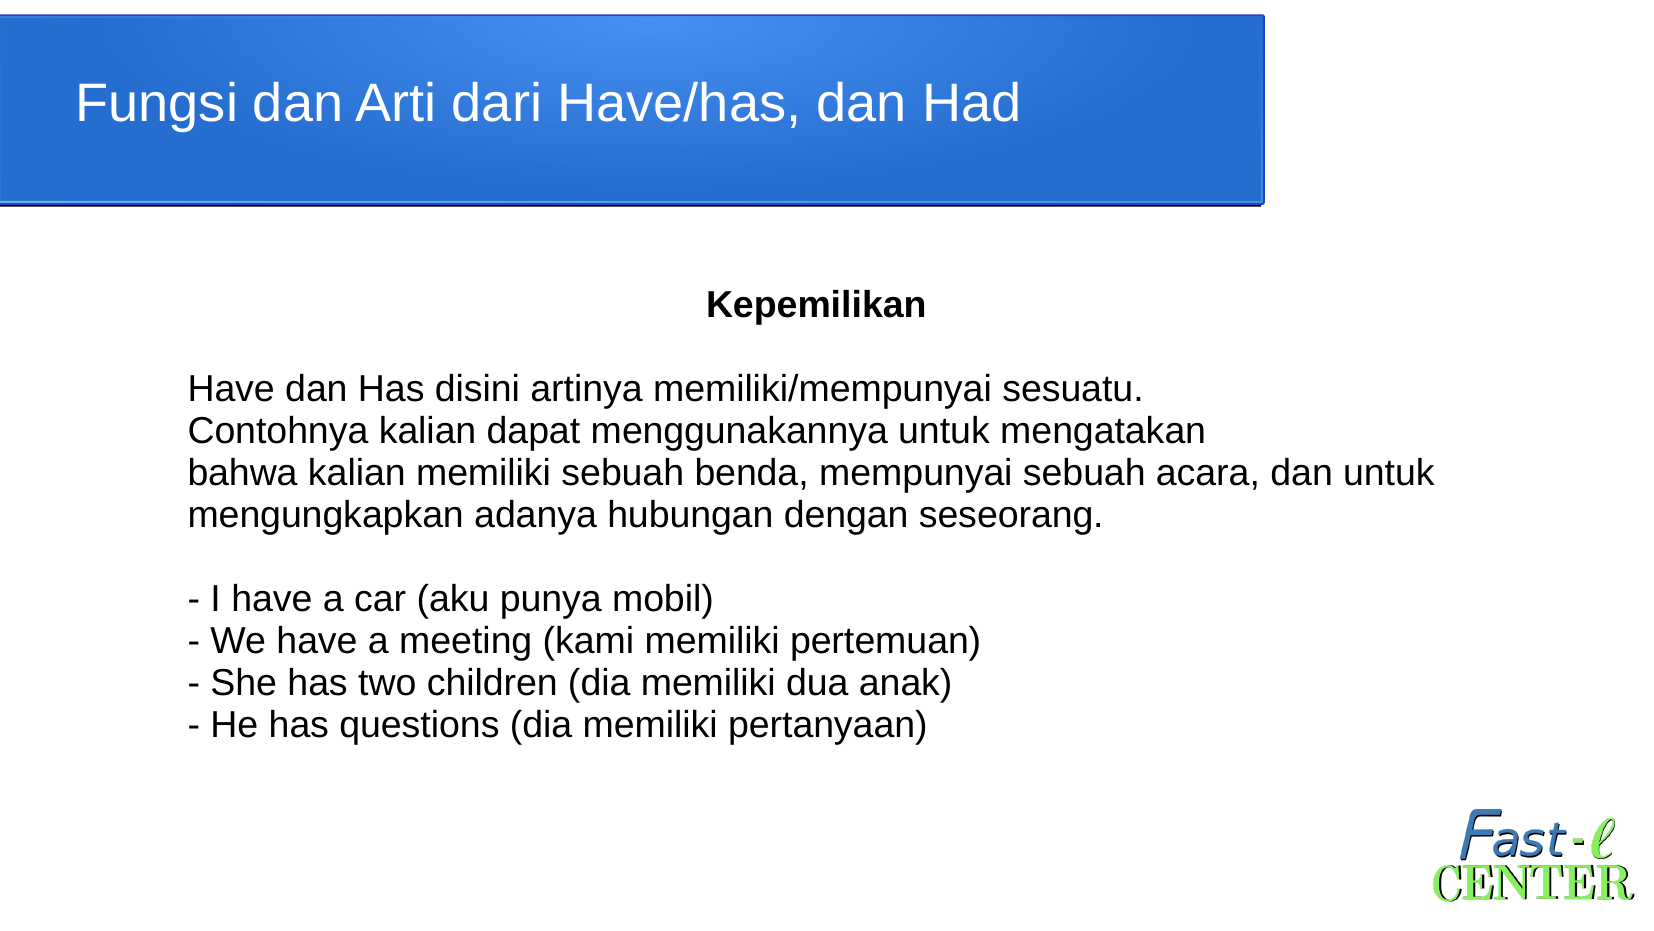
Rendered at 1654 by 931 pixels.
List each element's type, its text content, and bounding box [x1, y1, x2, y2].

text_box Kepemilikan Have dan Has disini artinya memiliki/mempunyai sesuatu. Contohnya kalian dapat menggunakannya untuk mengatakan bahwa kalian memiliki sebuah benda, mempunyai sebuah acara, dan untuk mengungkapkan adanya hubungan dengan seseorang. - I have a car (aku punya mobil) - We have a meeting (kami memiliki pertemuan) - She has two children (dia memiliki dua anak) - He has questions (dia memiliki pertanyaan) [172, 275, 1461, 753]
picture [1433, 809, 1636, 904]
title Fungsi dan Arti dari Have/has, dan Had [75, 55, 1227, 210]
